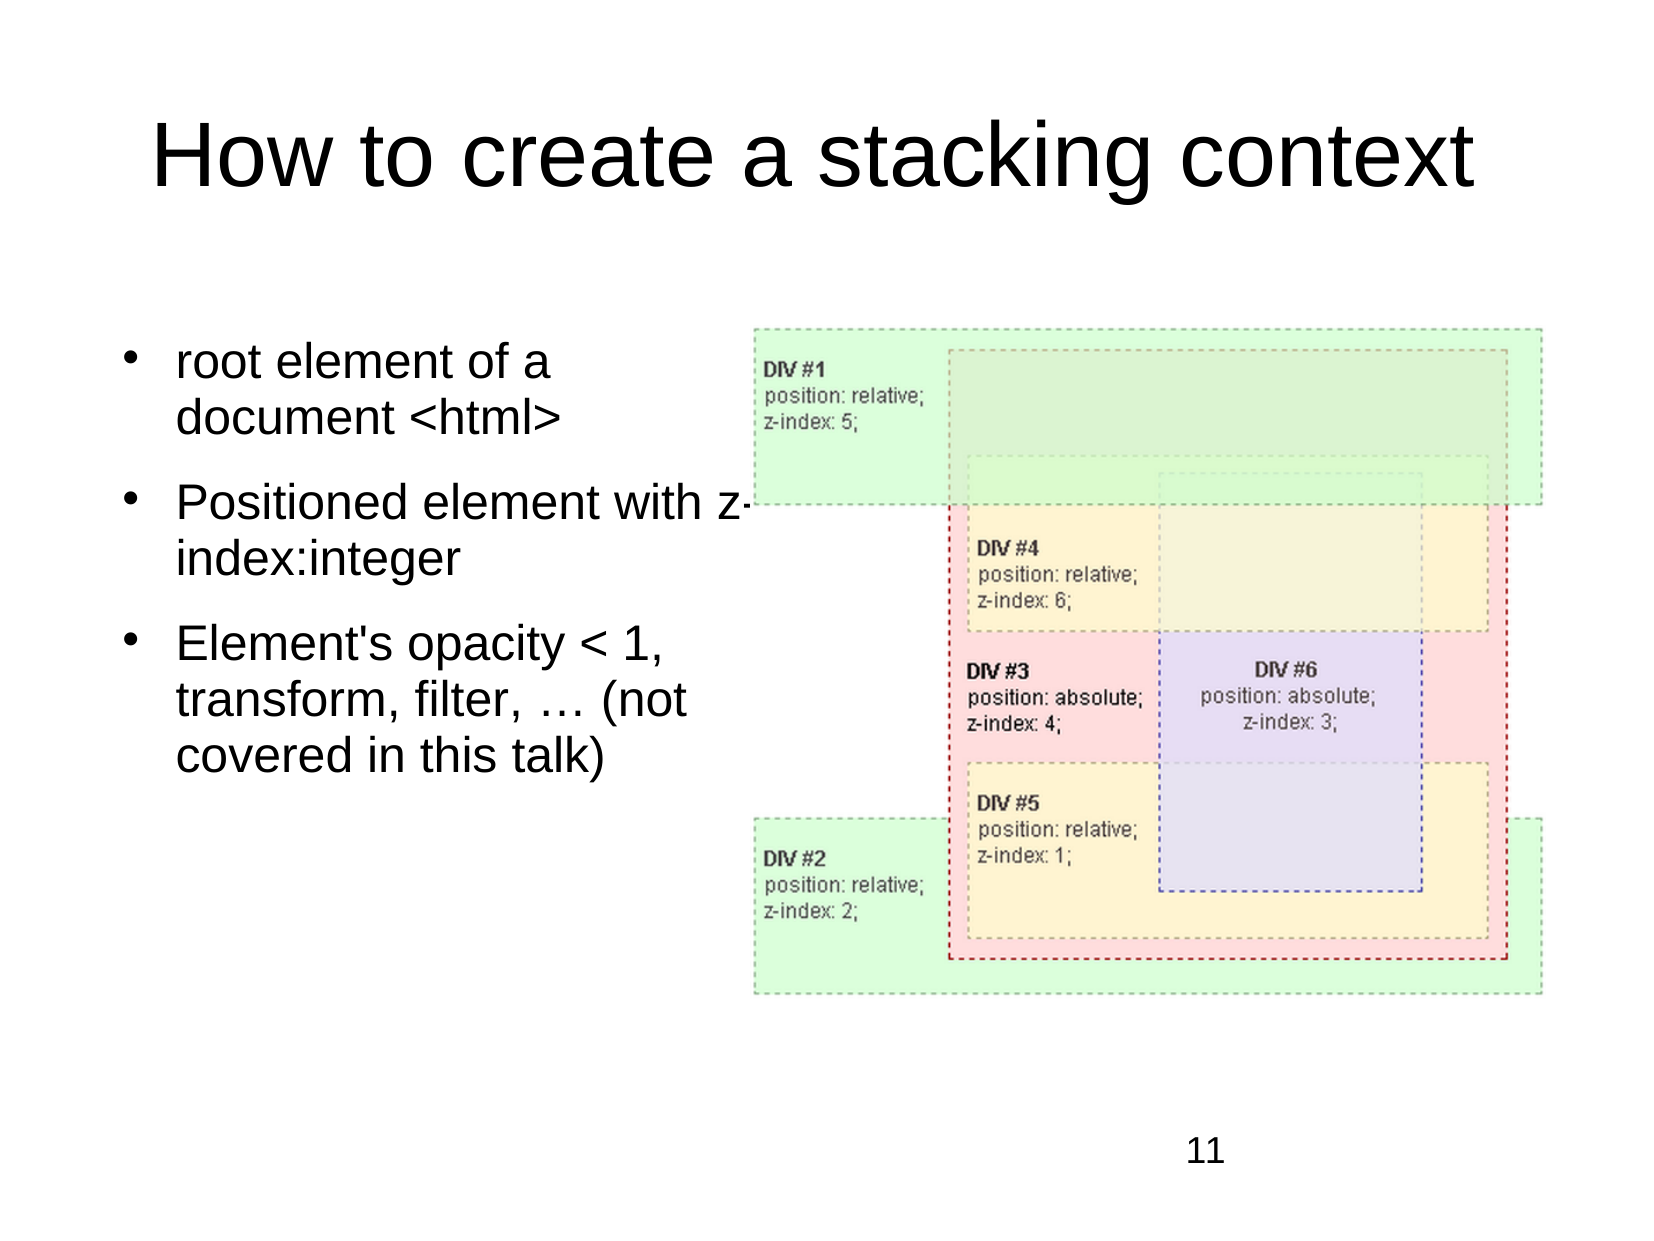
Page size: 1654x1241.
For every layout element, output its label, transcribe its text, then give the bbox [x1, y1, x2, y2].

picture [750, 325, 1546, 1005]
list root element of a document <html> Positioned element with z-index:integer Element's opacity < 1, transform, filter, … (not covered in this talk) [104, 240, 766, 961]
title How to create a stacking context [82, 49, 1571, 257]
